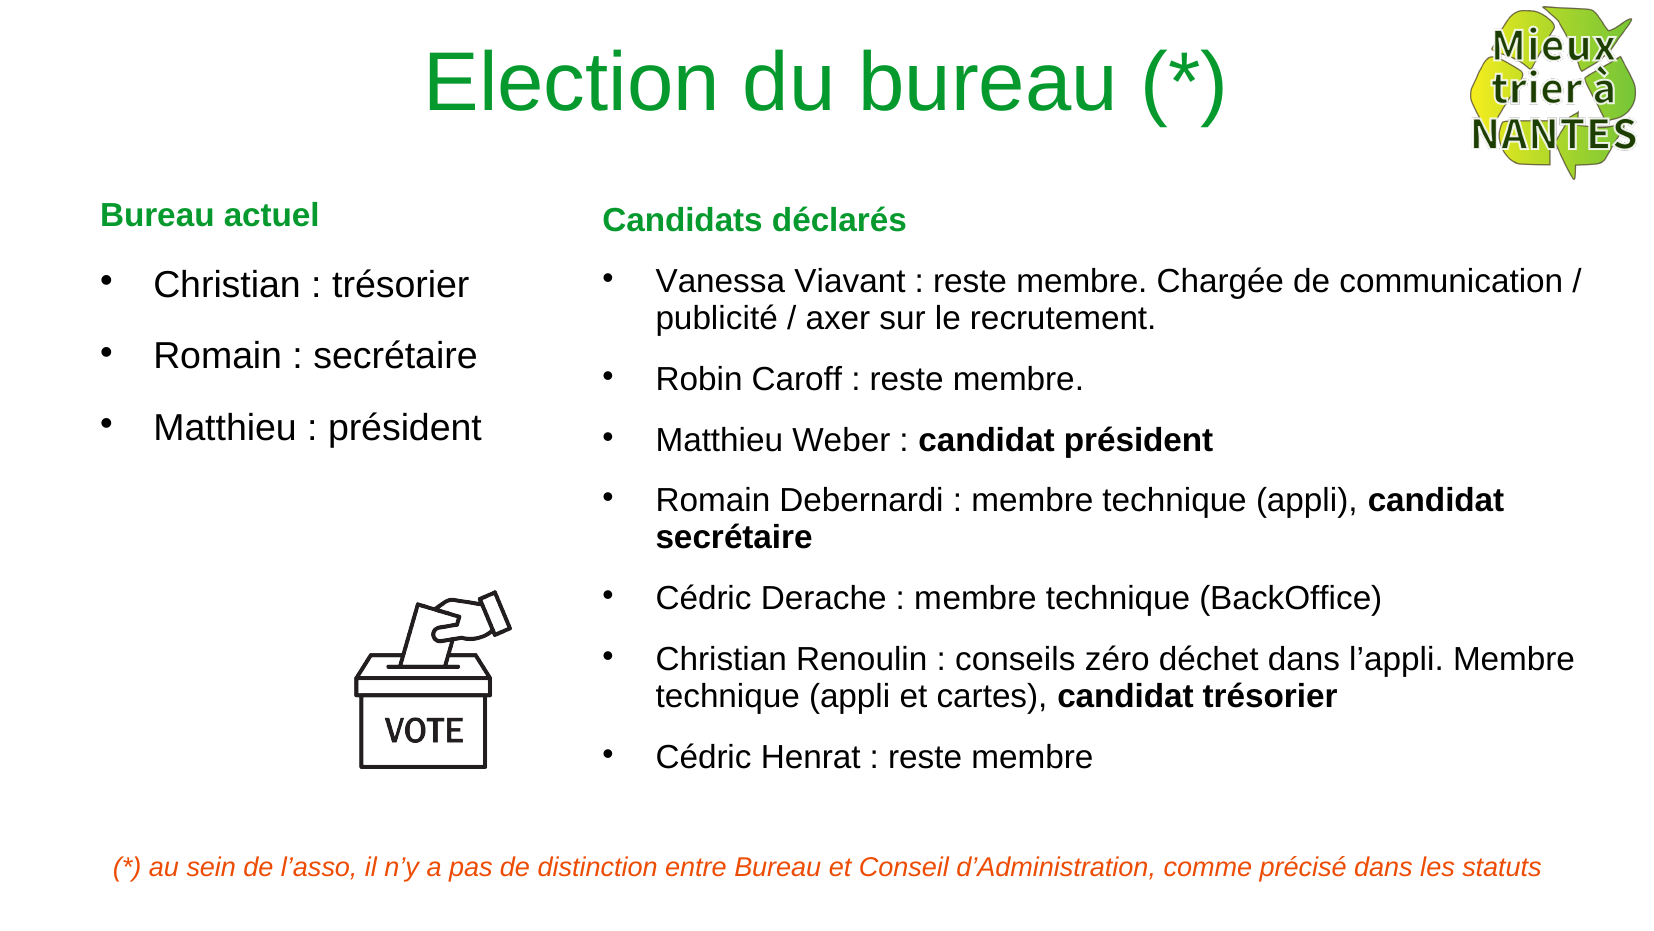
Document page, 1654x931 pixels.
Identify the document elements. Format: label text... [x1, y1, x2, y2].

list Bureau actuel Christian : trésorier Romain : secrétaire Matthieu : président [82, 194, 555, 734]
picture [1470, 6, 1637, 180]
text_box (*) au sein de l’asso, il n’y a pas de distinction entre Bureau et Conseil d’Administration, comme précisé dans les statuts [0, 843, 1654, 912]
title Election du bureau (*) [82, 1, 1571, 157]
picture [354, 590, 512, 769]
text_box Candidats déclarés Vanessa Viavant : reste membre. Chargée de communication / publicité / axer sur le recrutement. Robin Caroff : reste membre. Matthieu Weber : candidat président Romain Debernardi : membre technique (appli), candidat secrétaire Cédric Derache : membre technique (BackOffice) Christian Renoulin : conseils zéro déchet dans l’appli. Membre technique (appli et cartes), candidat trésorier Cédric Henrat : reste membre [584, 199, 1605, 808]
